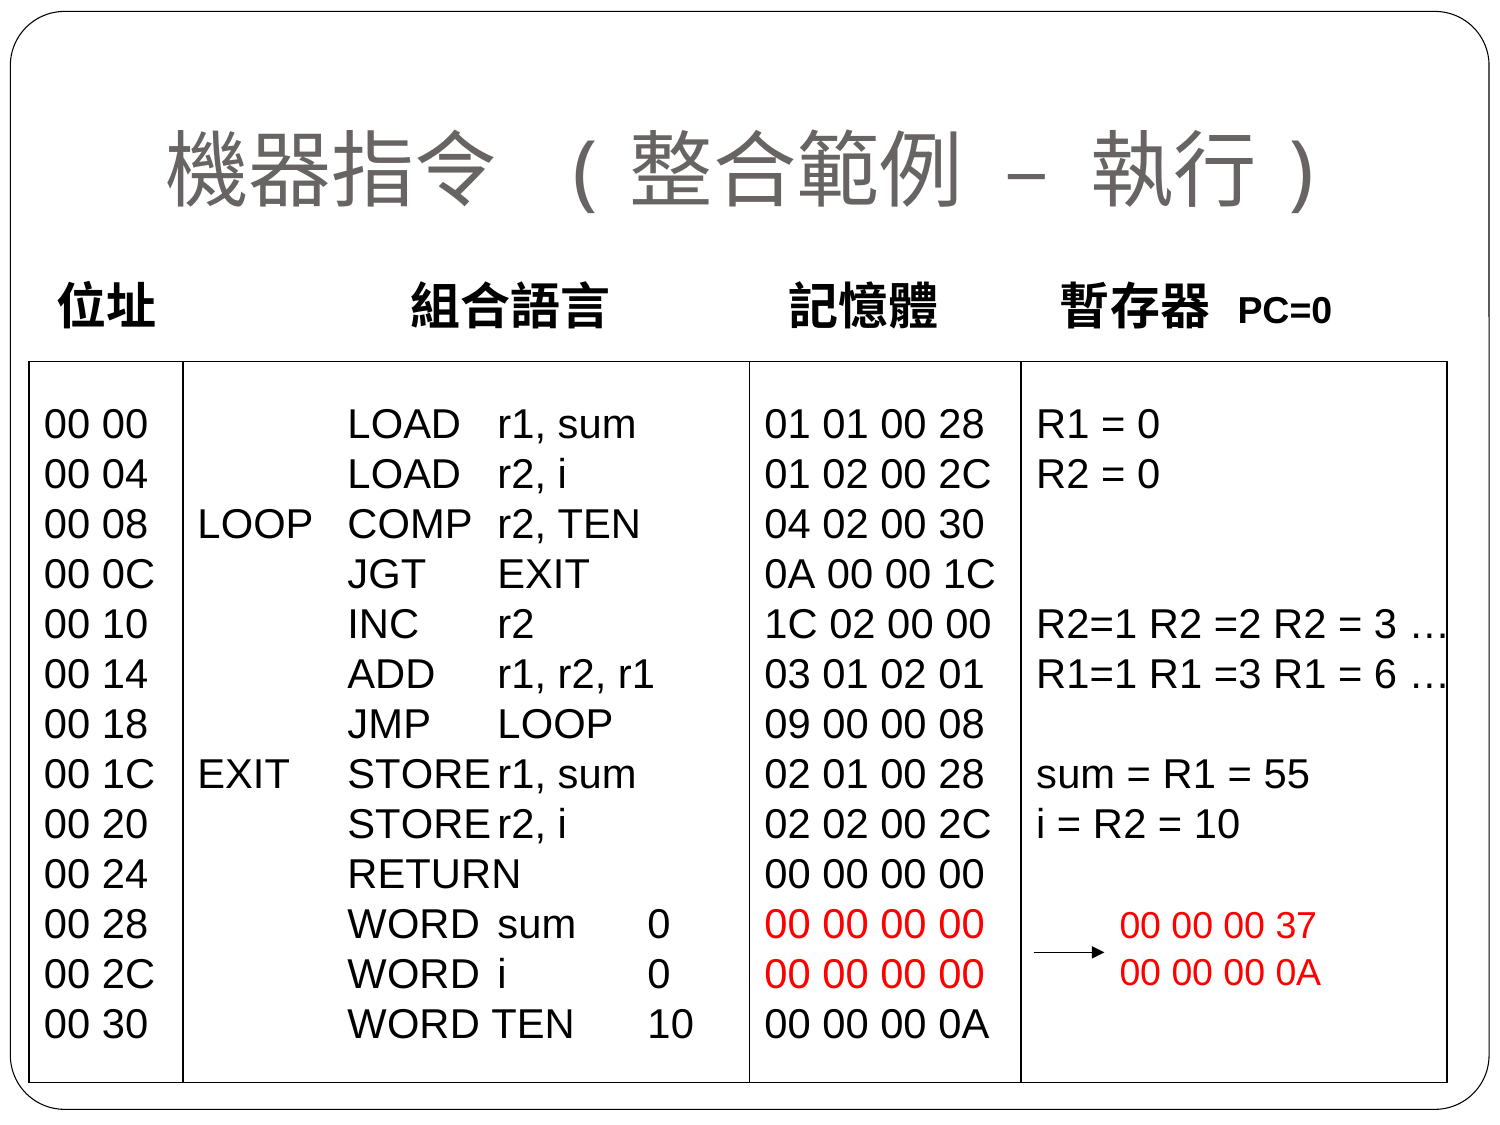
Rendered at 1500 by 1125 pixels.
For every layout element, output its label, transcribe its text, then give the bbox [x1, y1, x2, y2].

title 機器指令 (整合範例 – 執行) [150, 44, 1426, 233]
text_box 組合語言 [395, 266, 626, 343]
text_box 00 00 00 04 00 08 00 0C 00 10 00 14 00 18 00 1C 00 20 00 24 00 28 00 2C 00 30 [29, 361, 183, 1083]
text_box 01 01 00 28 01 02 00 2C 04 02 00 30 0A 00 00 1C 1C 02 00 00 03 01 02 01 09 00 00 08 02 01 00 28 02 02 00 2C 00 00 00 00 00 00 00 00 00 00 00 00 00 00 00 0A [749, 361, 1021, 1083]
text_box PC=0 [1222, 278, 1348, 340]
text_box 位址 [41, 267, 171, 343]
text_box R1 = 0 R2 = 0 R2=1 R2 =2 R2 = 3 … R1=1 R1 =3 R1 = 6 … sum = R1 = 55 i = R2 = 10 [1021, 361, 1447, 1083]
text_box 00 00 00 37 [1104, 893, 1333, 940]
text_box 暫存器 [1045, 267, 1225, 343]
text_box 記憶體 [773, 267, 954, 343]
text_box 00 00 00 0A [1104, 940, 1337, 1001]
text_box LOAD r1, sum LOAD r2, i LOOP COMP r2, TEN JGT EXIT INC r2 ADD r1, r2, r1 JMP LOOP EXIT STORE r1, sum STORE r2, i RETURN WORD sum 0 WORD i 0 WORD TEN 10 [183, 361, 749, 1083]
